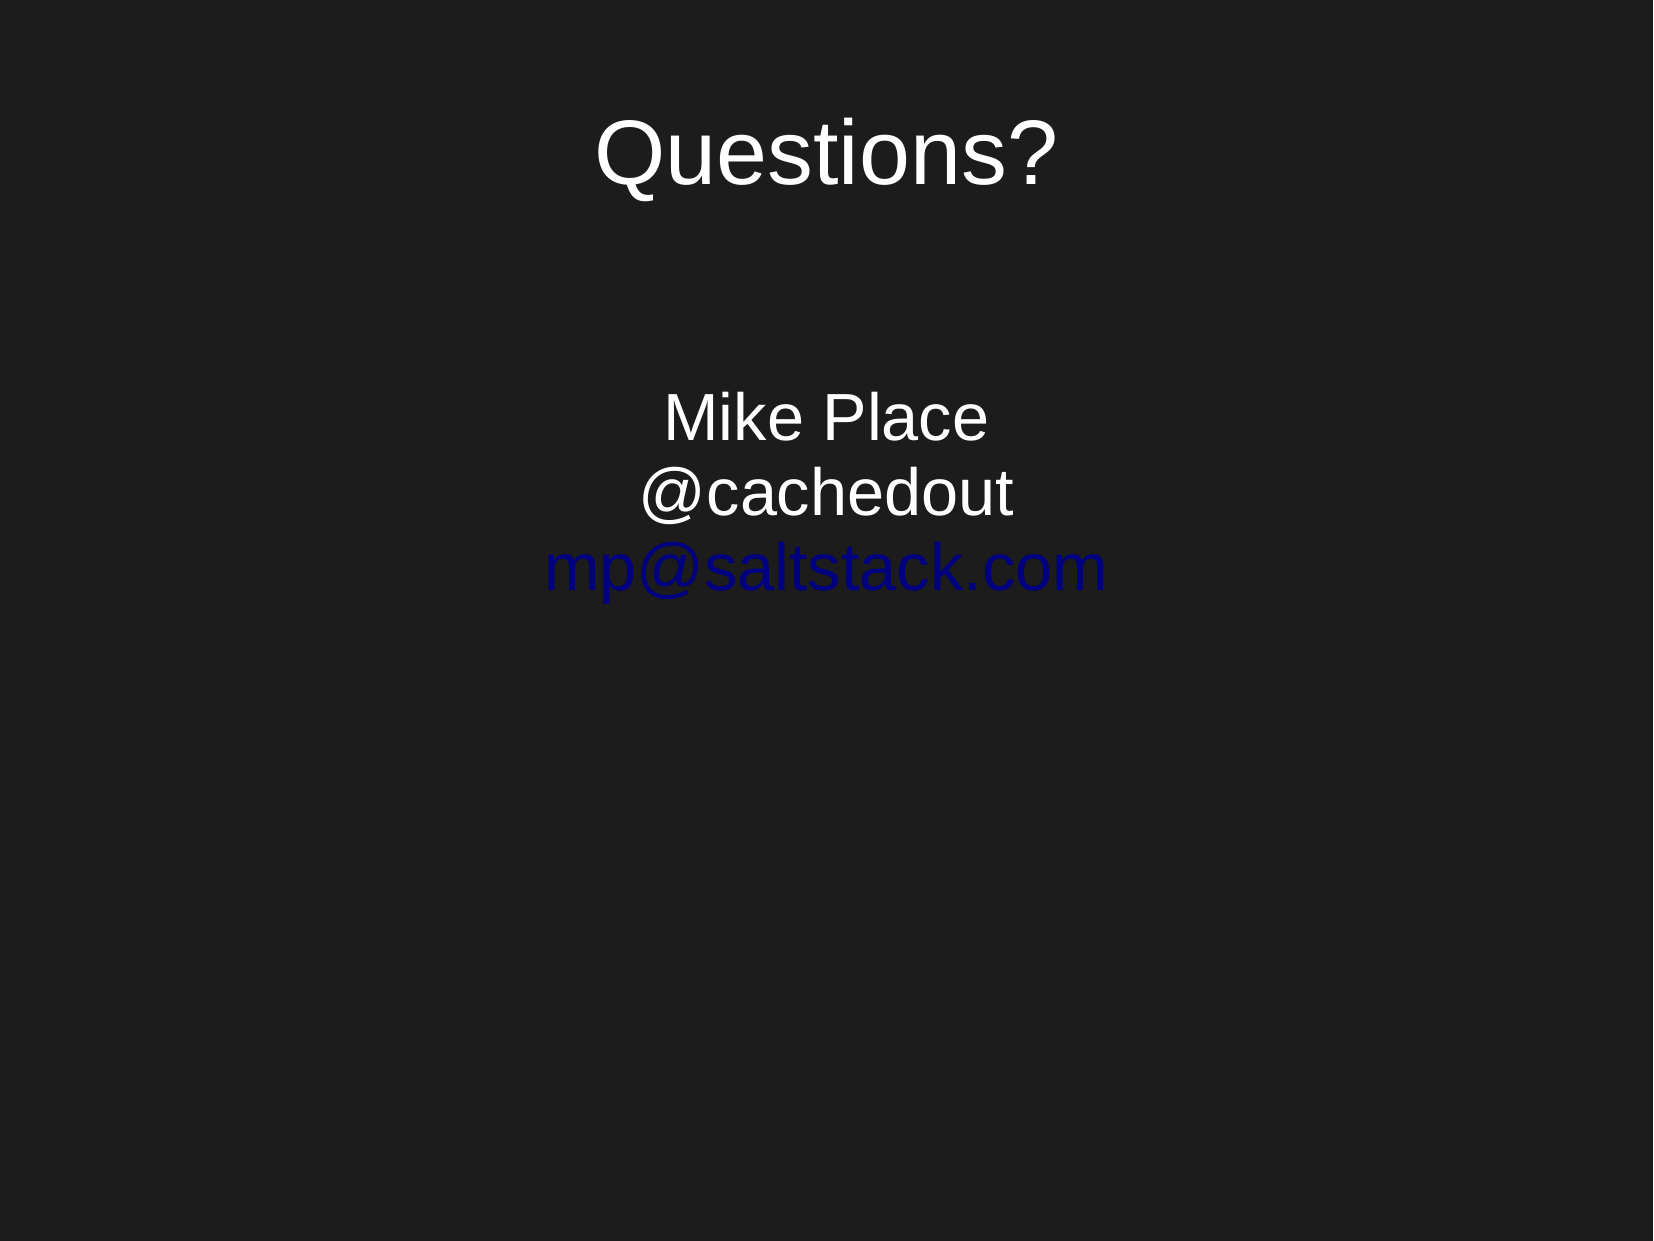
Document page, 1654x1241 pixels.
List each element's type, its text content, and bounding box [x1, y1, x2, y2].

subtitle Mike Place @cachedout mp@saltstack.com [82, 49, 1571, 1010]
